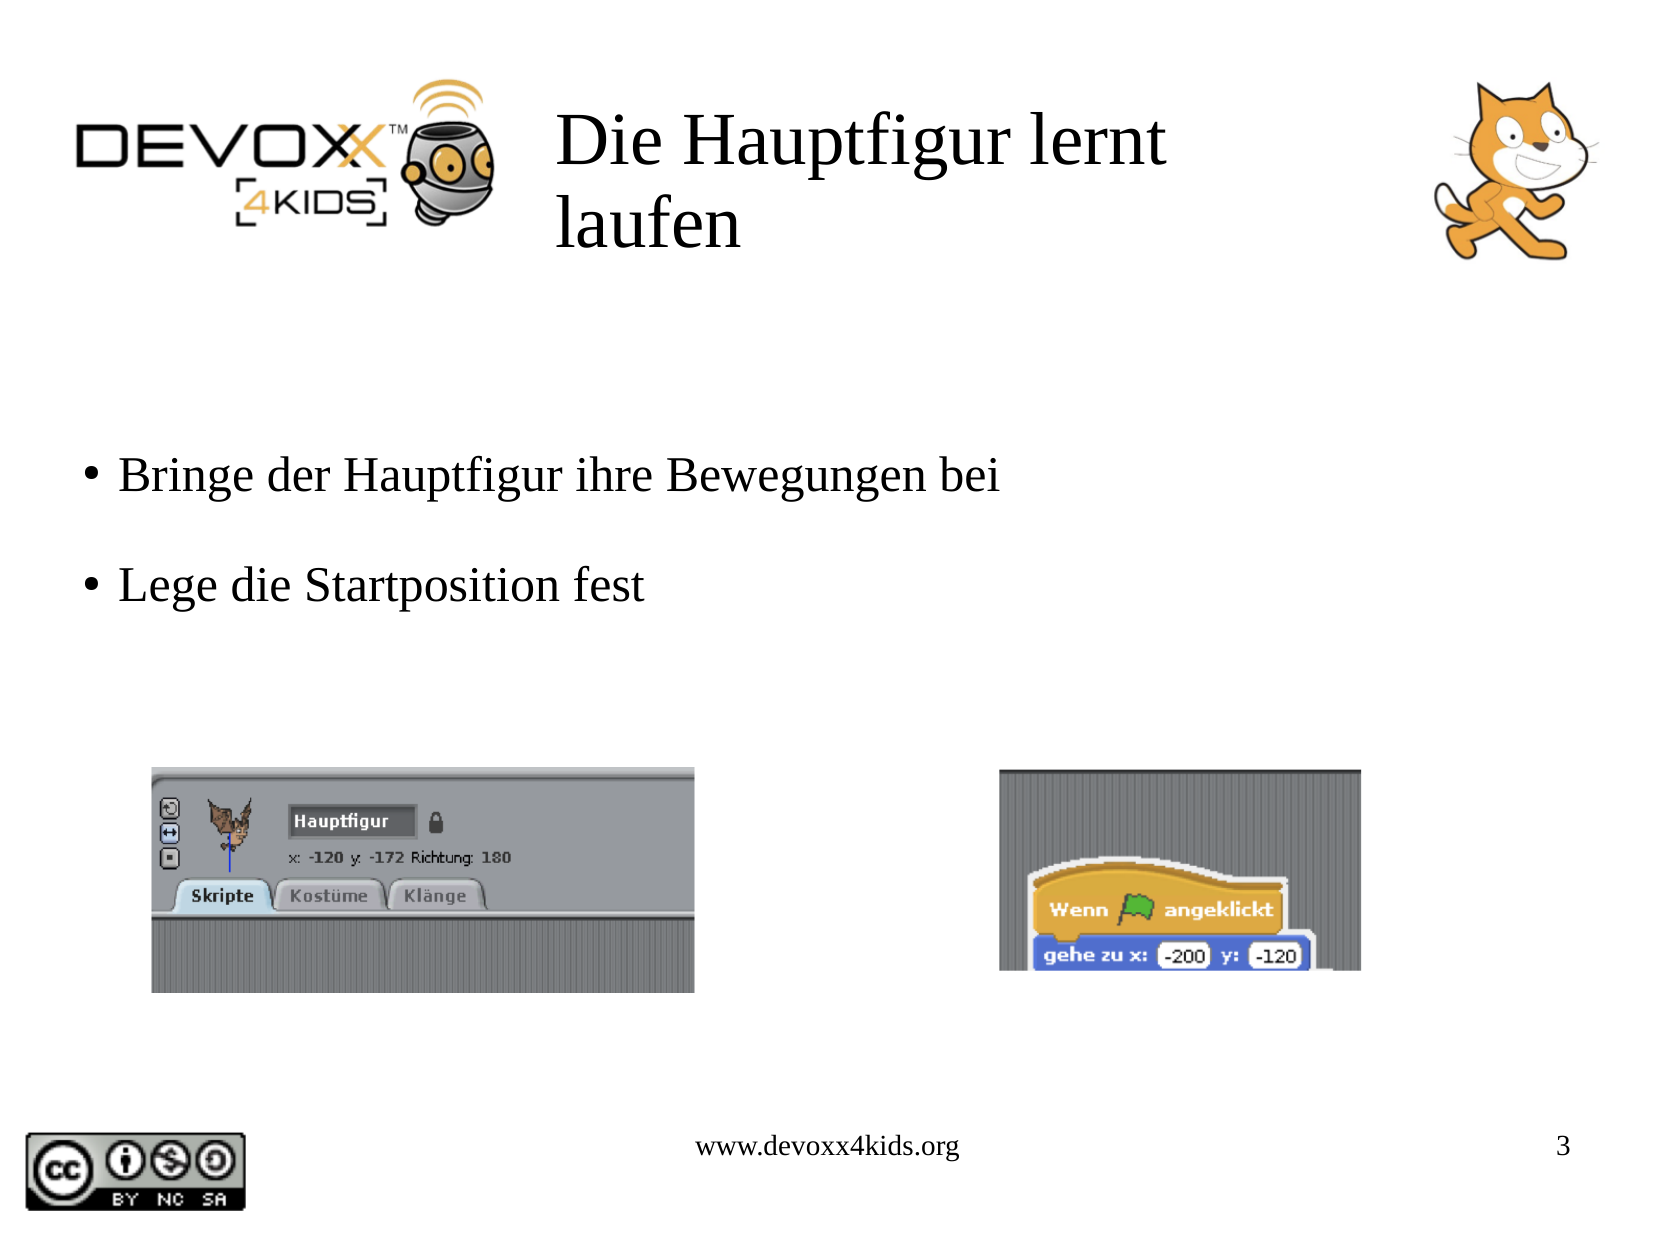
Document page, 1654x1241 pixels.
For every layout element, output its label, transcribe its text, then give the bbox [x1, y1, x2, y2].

subtitle Bringe der Hauptfigur ihre Bewegungen bei Lege die Startposition fest [82, 290, 1571, 1109]
picture [990, 755, 1382, 977]
picture [35, 58, 511, 255]
picture [14, 1121, 249, 1212]
picture [1431, 54, 1607, 272]
title Die Hauptfigur lernt laufen [555, 78, 1347, 284]
picture [141, 755, 697, 993]
